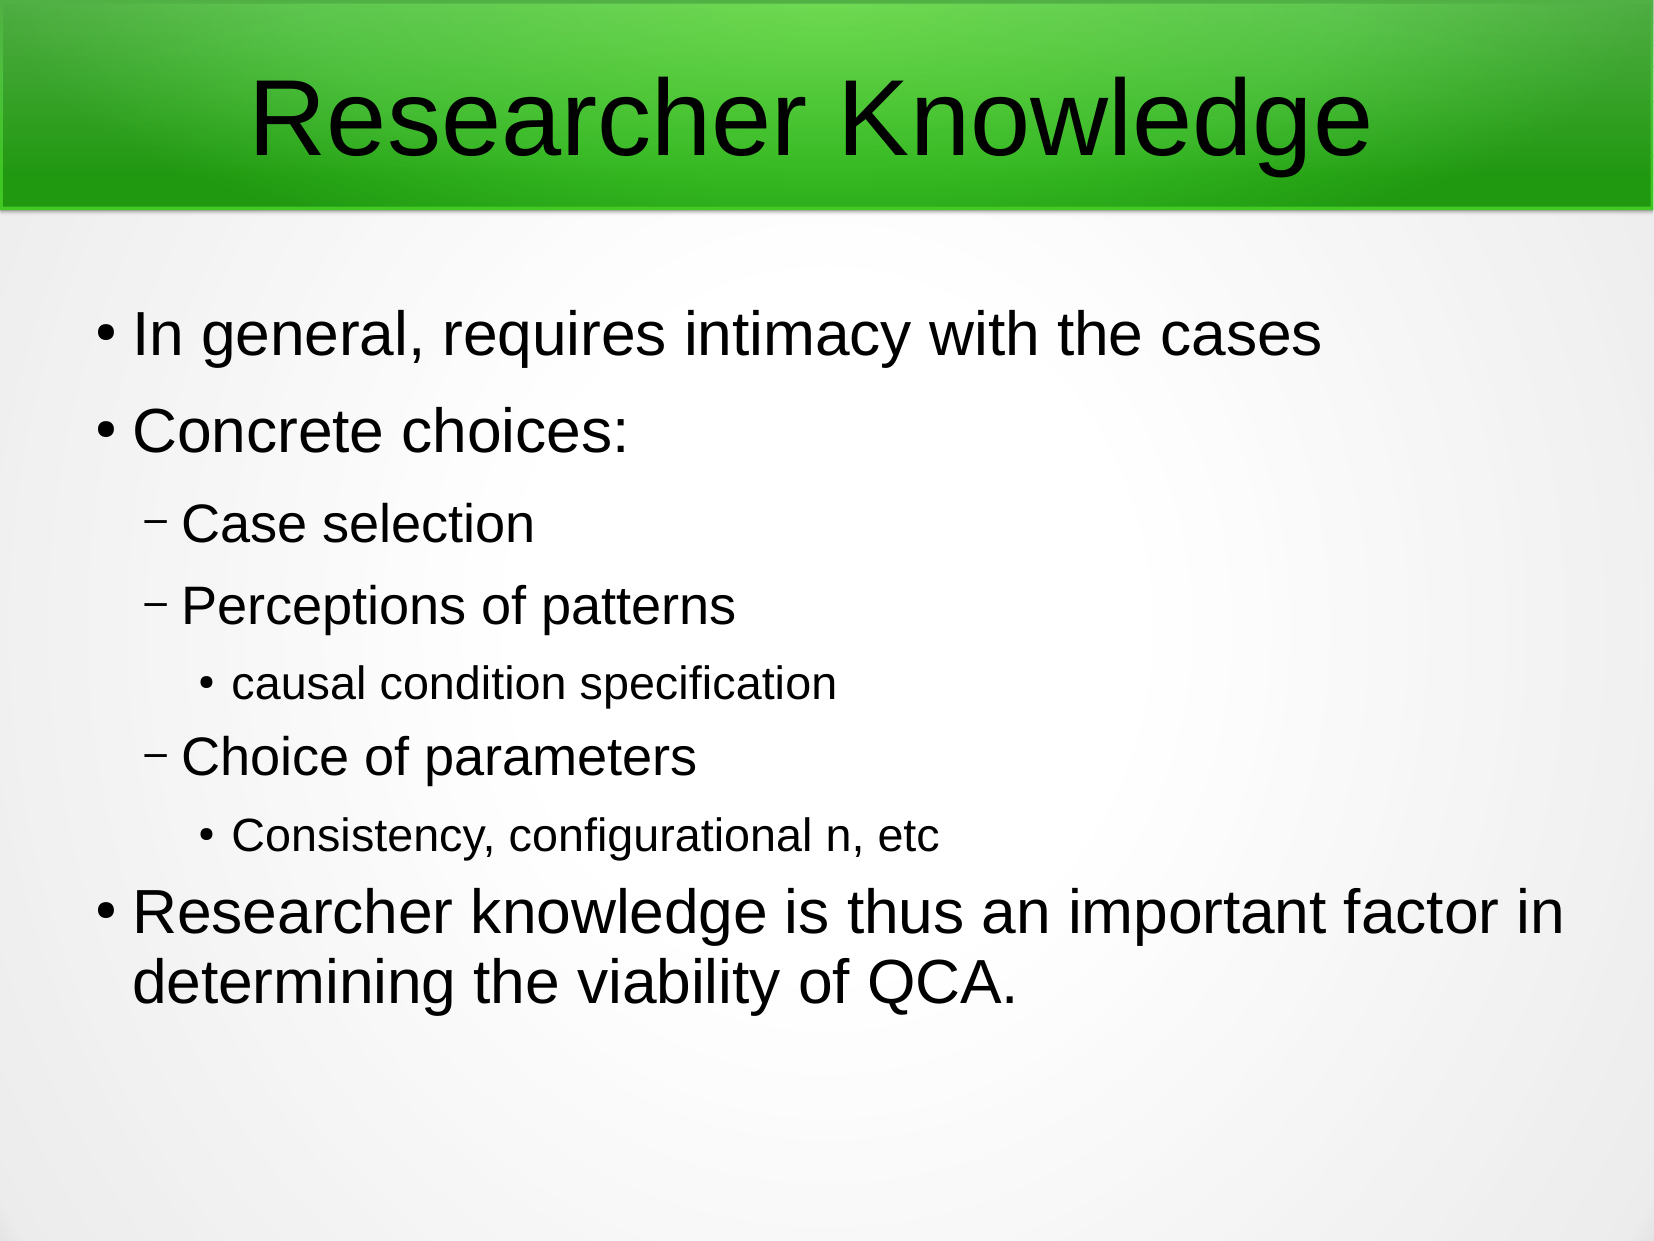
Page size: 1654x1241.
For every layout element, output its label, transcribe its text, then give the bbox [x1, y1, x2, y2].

title Researcher Knowledge [82, 47, 1571, 189]
list In general, requires intimacy with the cases Concrete choices: Case selection Perceptions of patterns causal condition specification Choice of parameters Consistency, configurational n, etc Researcher knowledge is thus an important factor in determining the viability of QCA. [82, 299, 1571, 1019]
